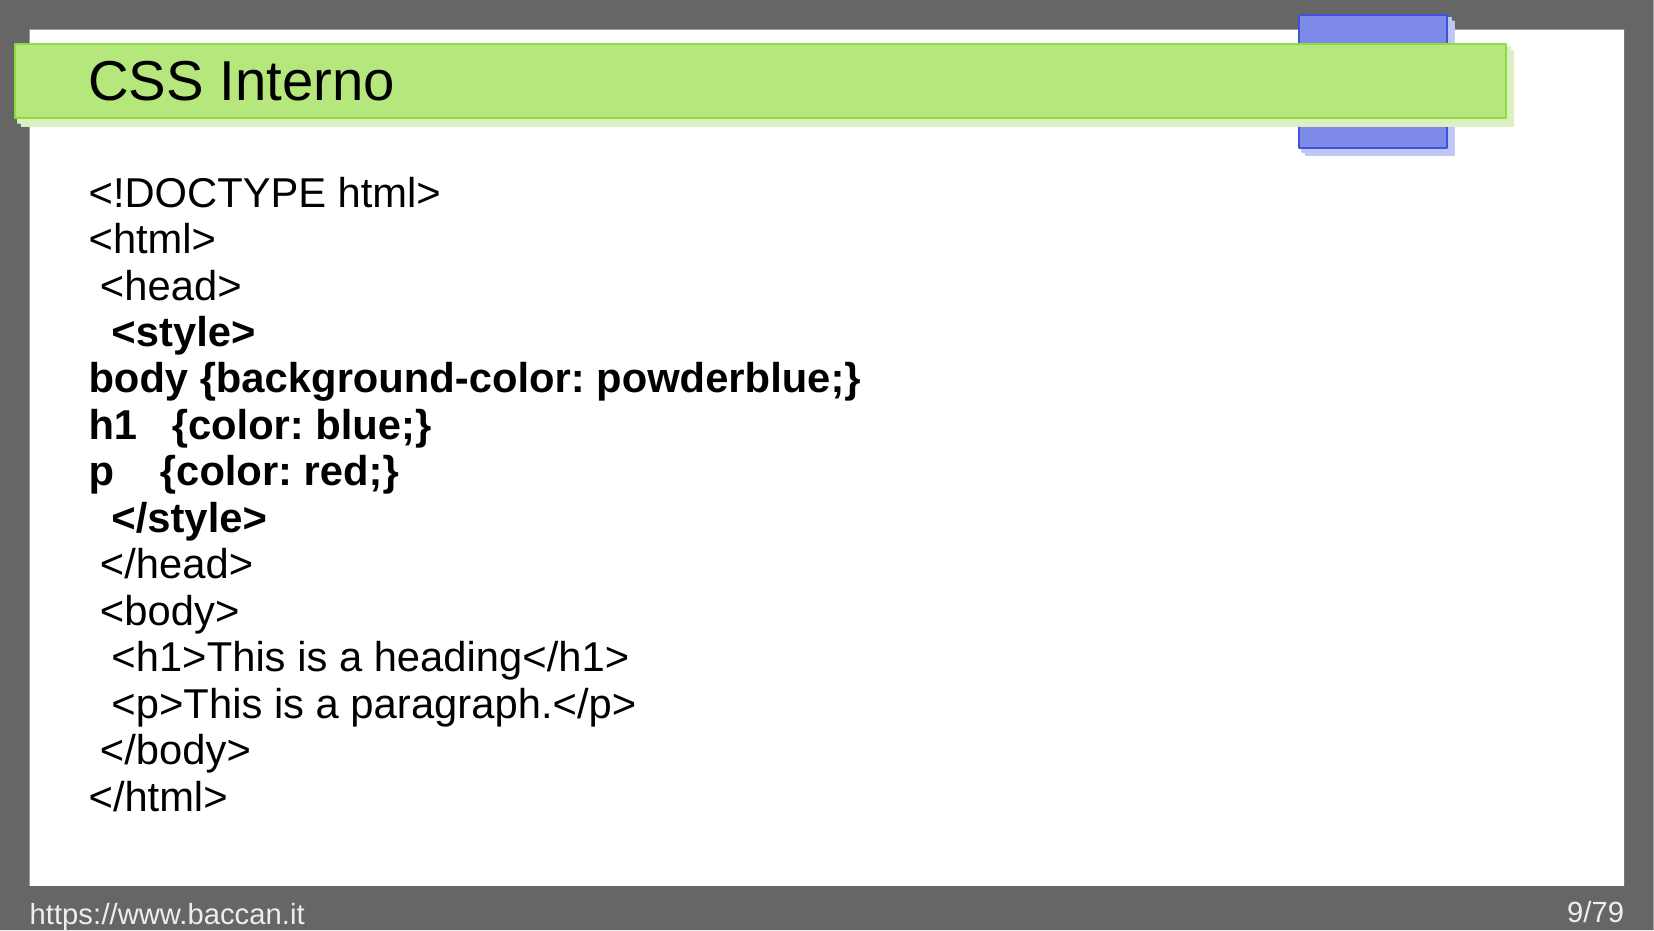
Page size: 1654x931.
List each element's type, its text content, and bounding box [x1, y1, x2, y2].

title CSS Interno [88, 44, 1506, 119]
text_box <!DOCTYPE html> <html> <head> <style> body {background-color: powderblue;} h1 {color: blue;} p {color: red;} </style> </head> <body> <h1>This is a heading</h1> <p>This is a paragraph.</p> </body> </html> [88, 169, 1565, 820]
